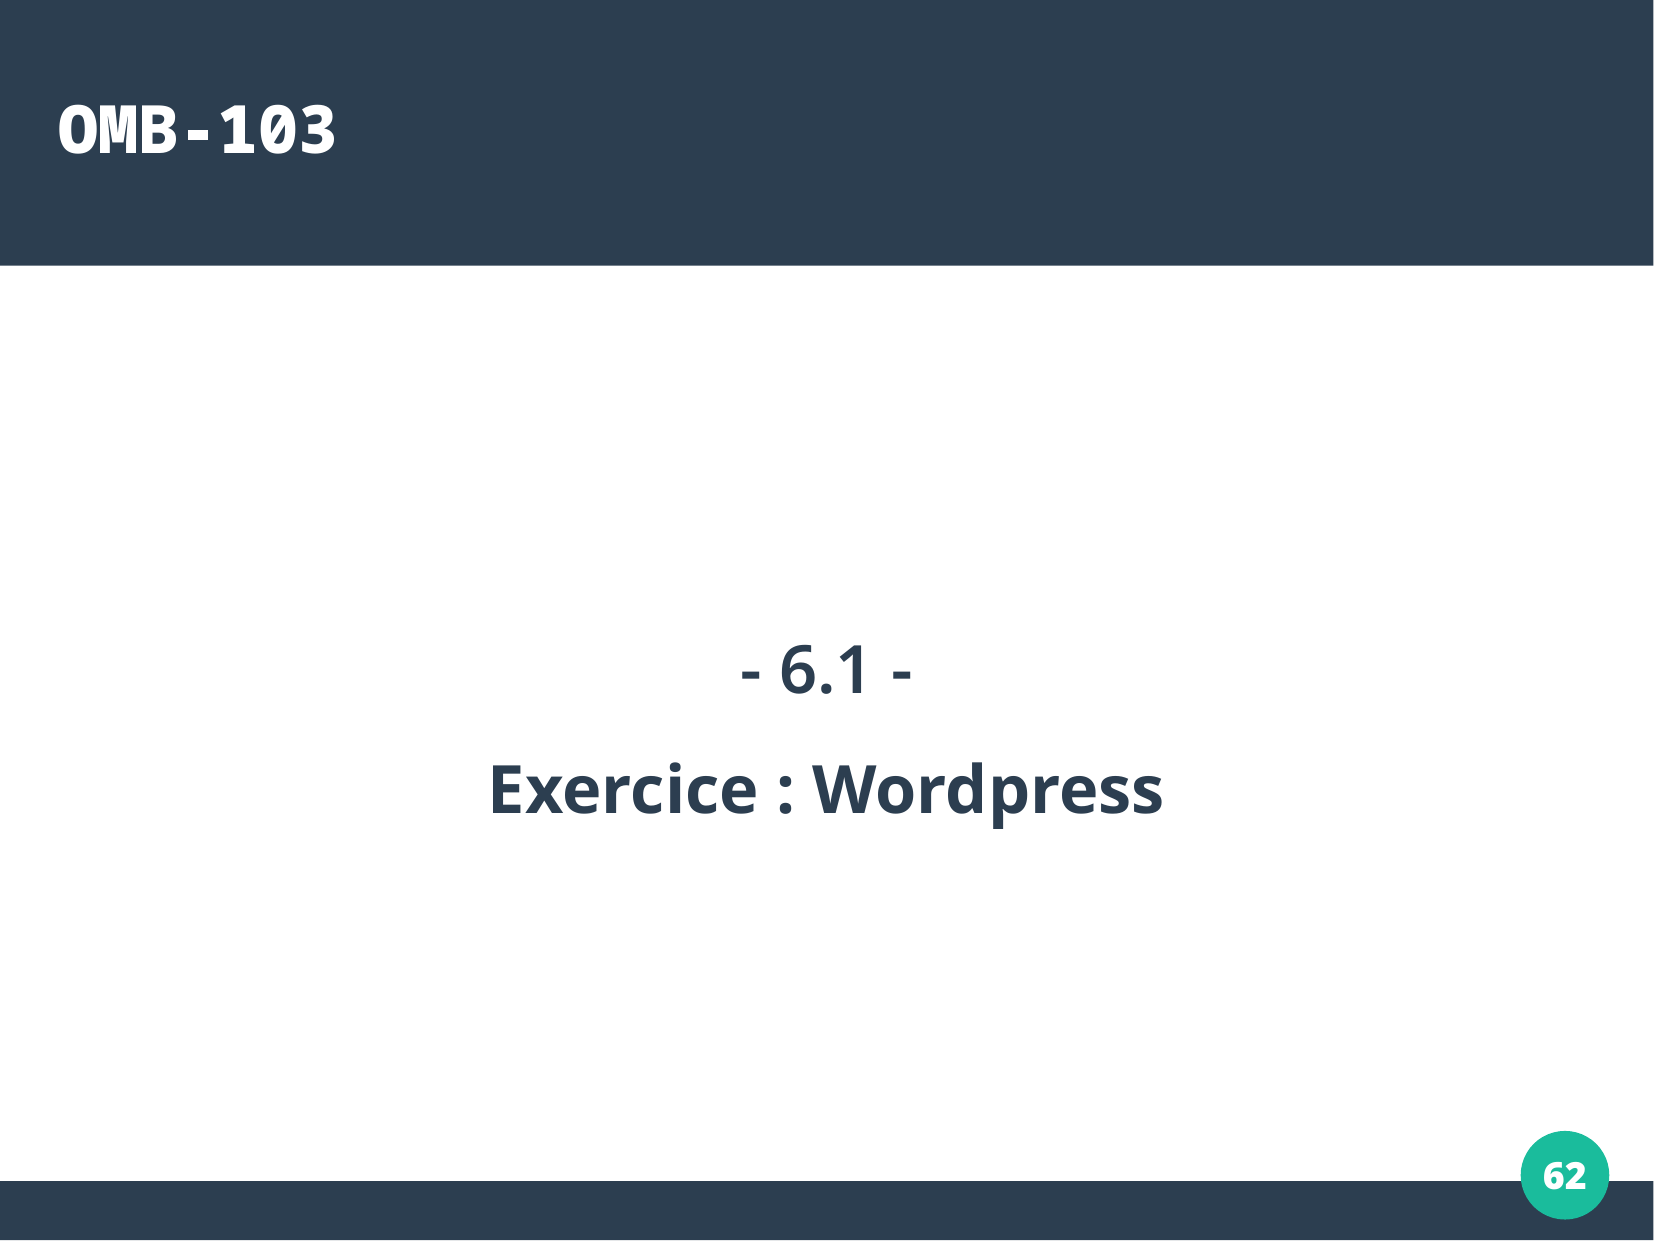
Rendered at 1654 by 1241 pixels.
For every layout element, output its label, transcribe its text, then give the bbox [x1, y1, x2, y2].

list - 6.1 - Exercice : Wordpress [0, 270, 1654, 1186]
title OMB-103 [59, 49, 1595, 207]
